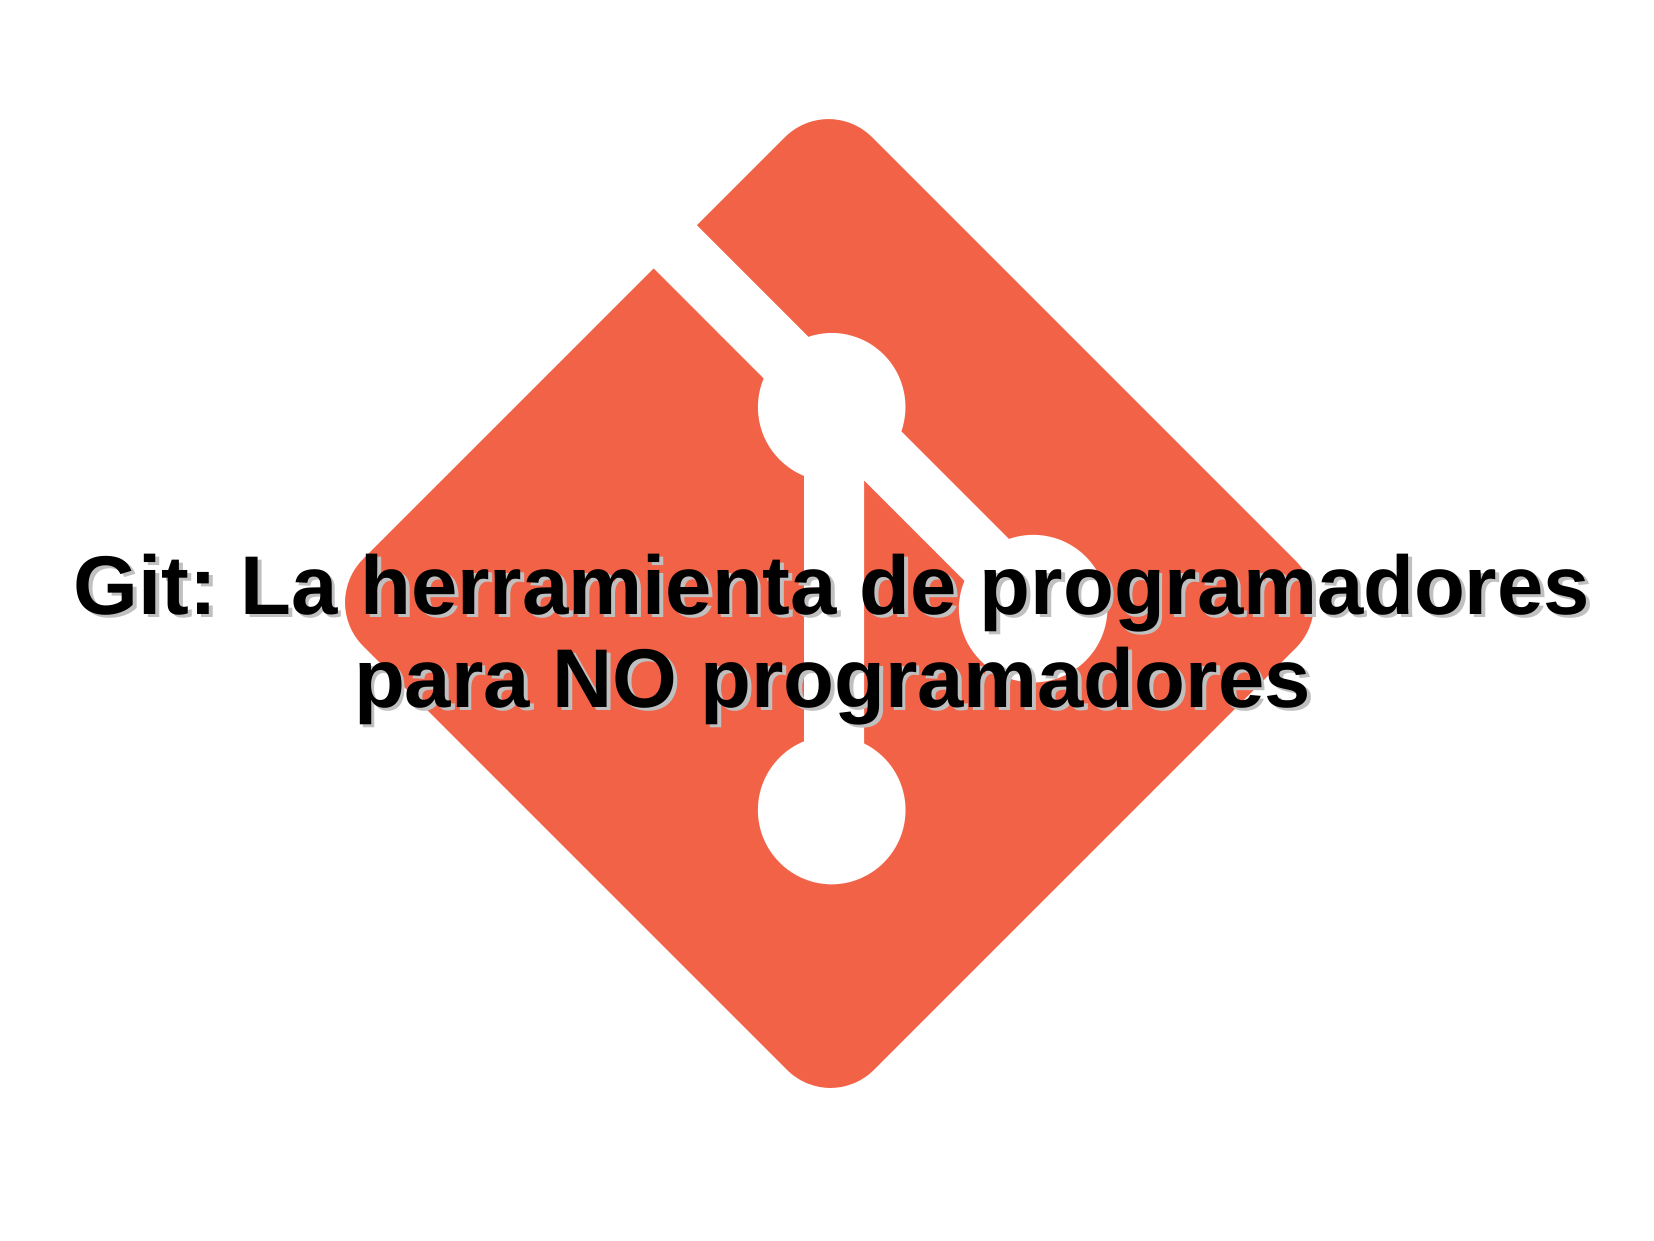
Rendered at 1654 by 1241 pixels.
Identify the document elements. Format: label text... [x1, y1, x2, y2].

picture [318, 92, 1340, 531]
text_box Git: La herramienta de programadores para NO programadores [35, 531, 1630, 733]
picture [318, 733, 1340, 1114]
